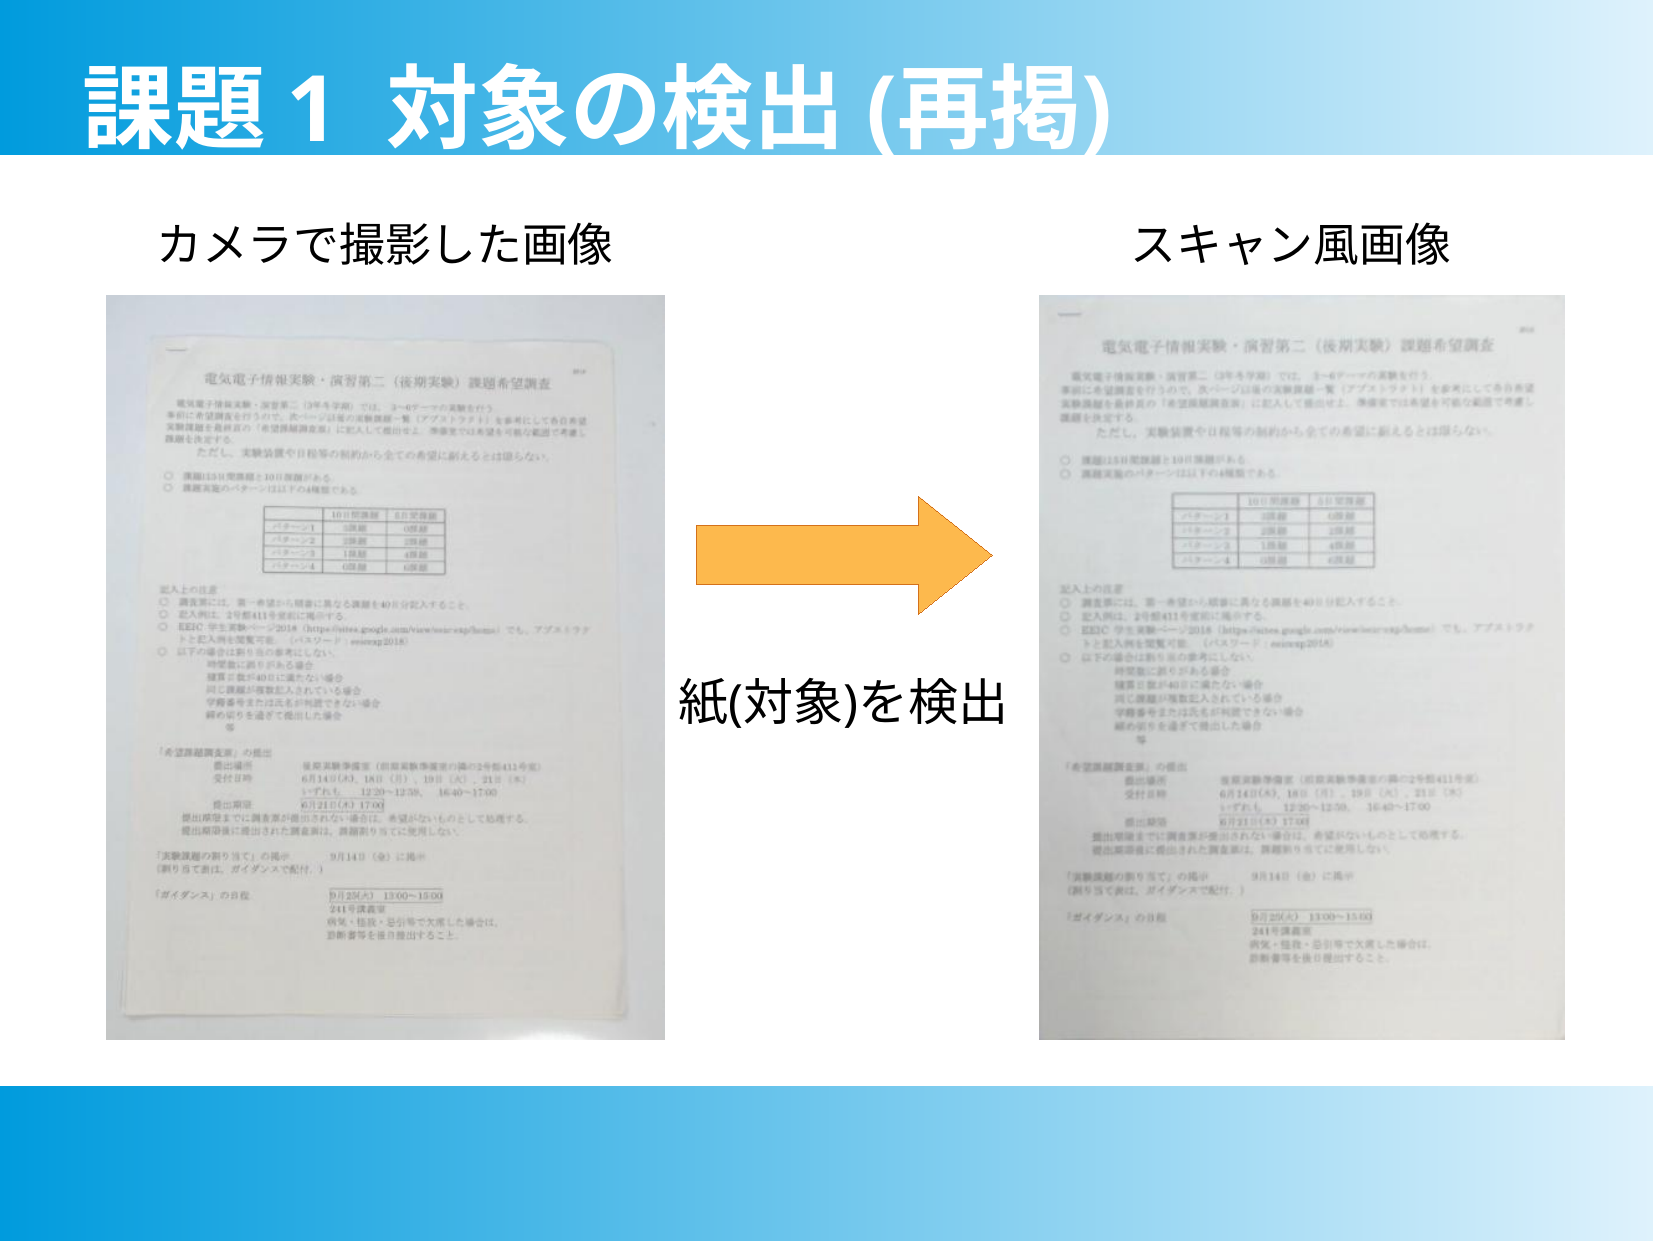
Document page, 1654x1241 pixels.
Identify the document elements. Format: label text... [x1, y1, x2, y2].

text_box 紙(対象)を検出 [664, 655, 1039, 821]
text_box スキャン風画像 [1116, 200, 1489, 295]
text_box カメラで撮影した画像 [141, 200, 638, 285]
picture [1039, 295, 1565, 1040]
title 課題 1 対象の検出 (再掲) [82, 32, 1571, 171]
picture [106, 295, 665, 1040]
text_box [696, 496, 993, 615]
